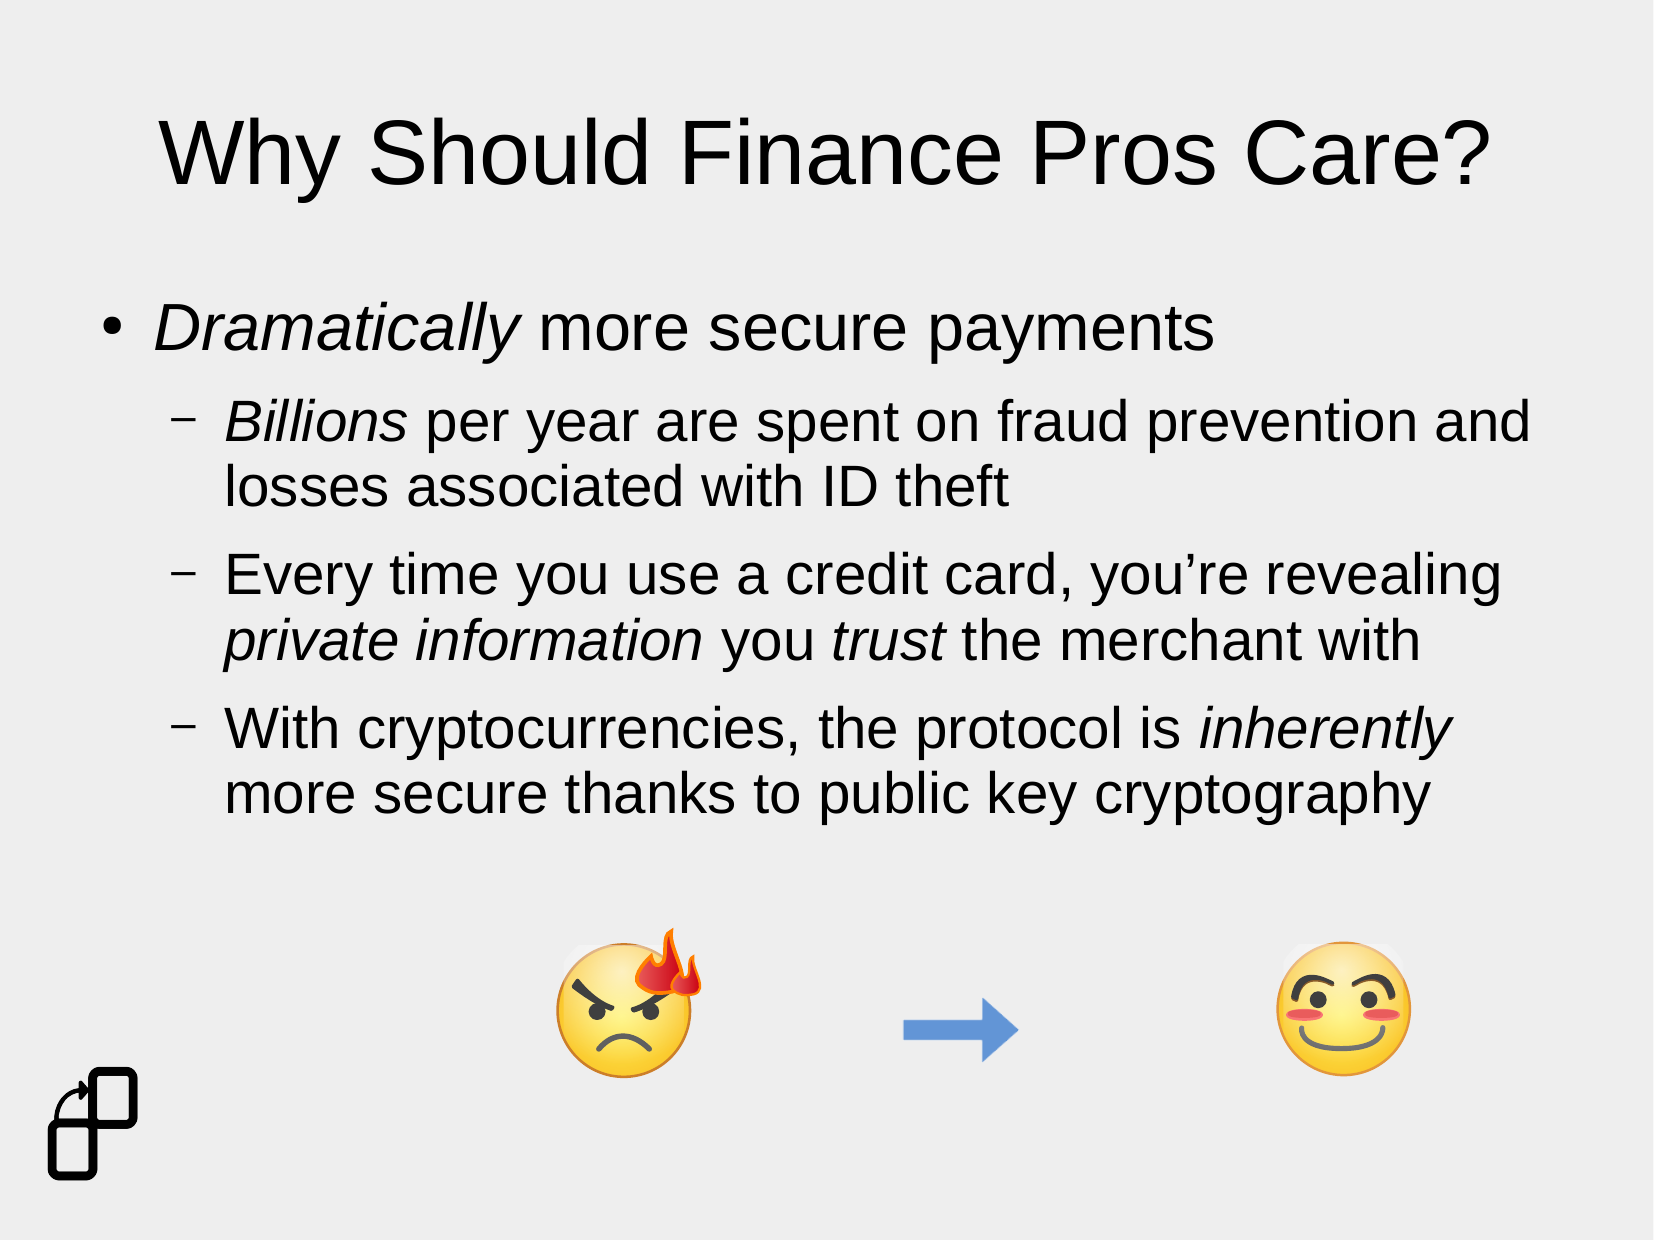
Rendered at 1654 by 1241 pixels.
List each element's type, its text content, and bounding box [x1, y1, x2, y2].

picture [1265, 928, 1424, 1087]
list Dramatically more secure payments Billions per year are spent on fraud prevention and losses associated with ID theft Every time you use a credit card, you’re revealing private information you trust the merchant with With cryptocurrencies, the protocol is inherently more secure thanks to public key cryptography [82, 290, 1571, 1010]
title Why Should Finance Pros Care? [82, 49, 1571, 257]
picture [30, 1062, 153, 1186]
picture [900, 994, 1021, 1066]
picture [547, 924, 706, 1082]
